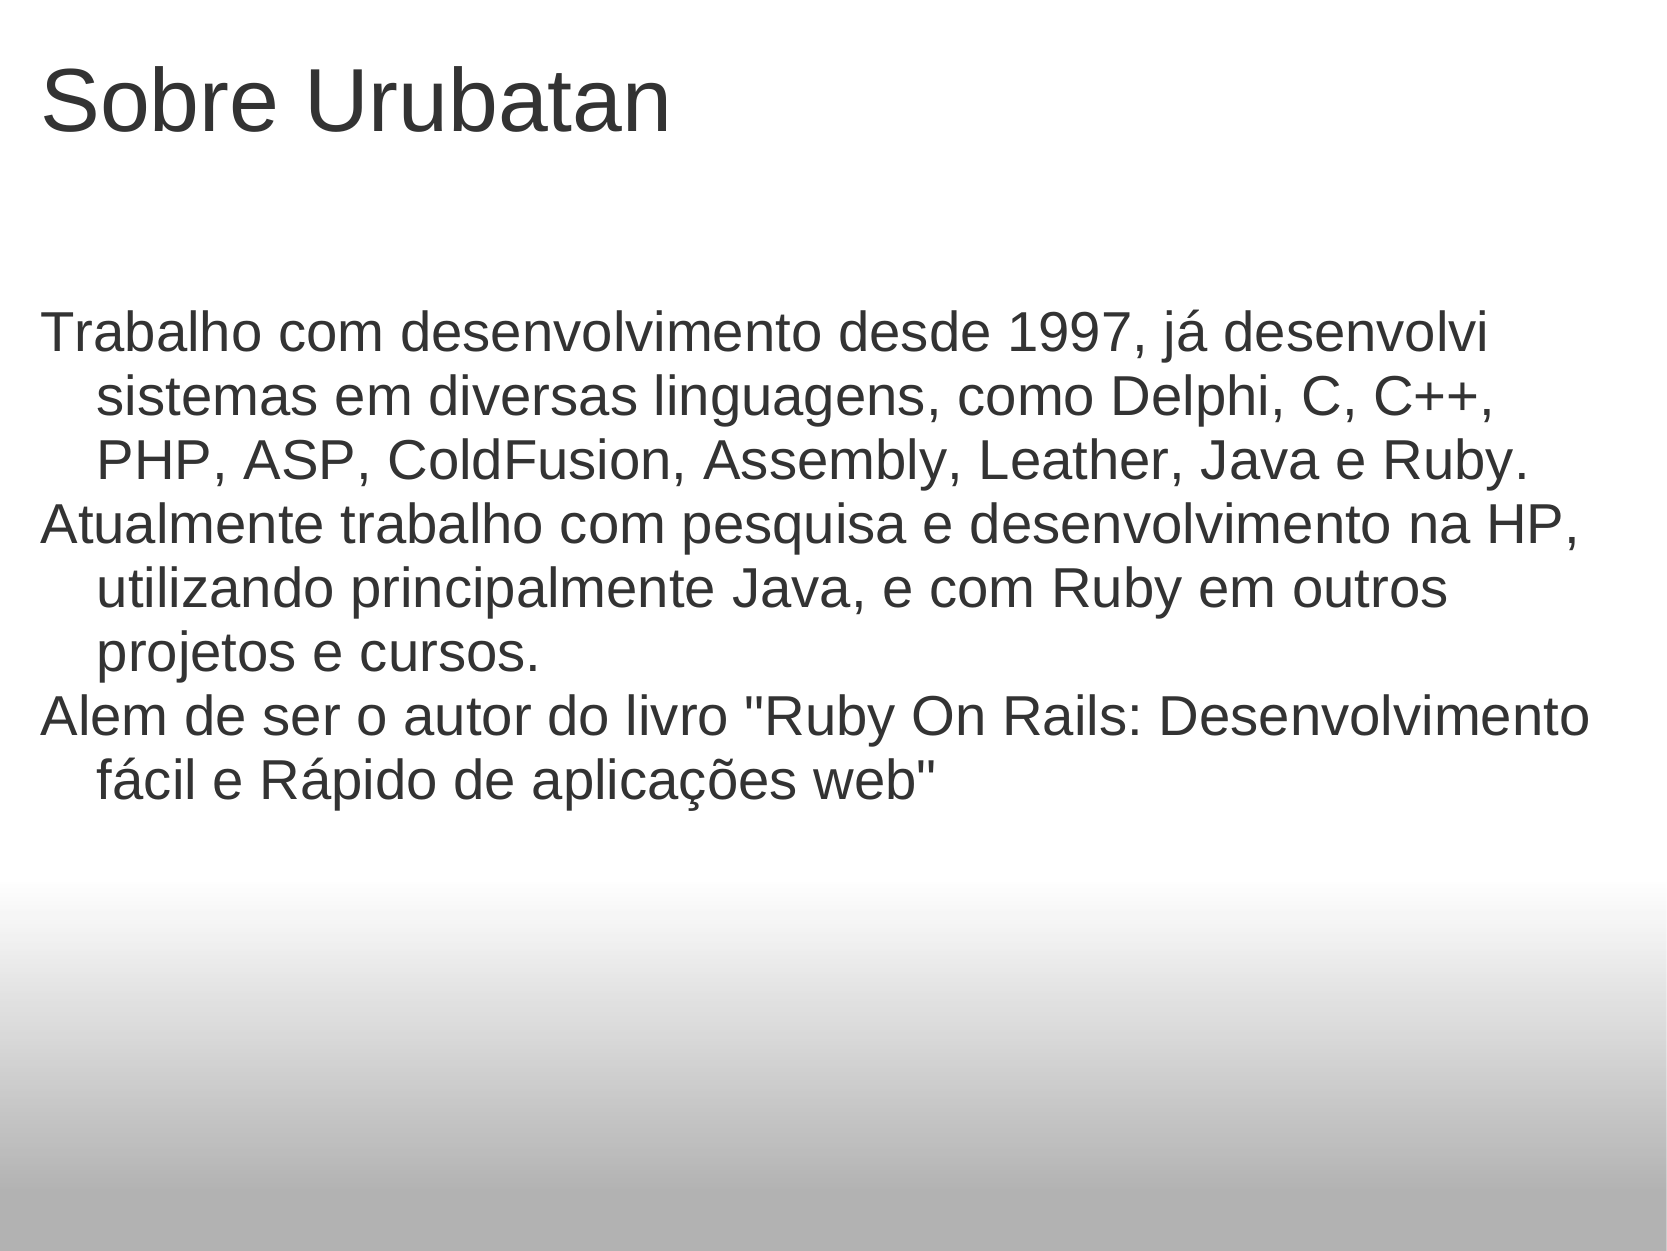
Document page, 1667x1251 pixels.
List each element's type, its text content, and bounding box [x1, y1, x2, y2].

picture [0, 0, 1667, 1251]
title Sobre Urubatan [40, 50, 1627, 201]
list Trabalho com desenvolvimento desde 1997, já desenvolvi sistemas em diversas linguagens, como Delphi, C, C++, PHP, ASP, ColdFusion, Assembly, Leather, Java e Ruby. Atualmente trabalho com pesquisa e desenvolvimento na HP, utilizando principalmente Java, e com Ruby em outros projetos e cursos. Alem de ser o autor do livro "Ruby On Rails: Desenvolvimento fácil e Rápido de aplicações web" [40, 300, 1627, 1201]
